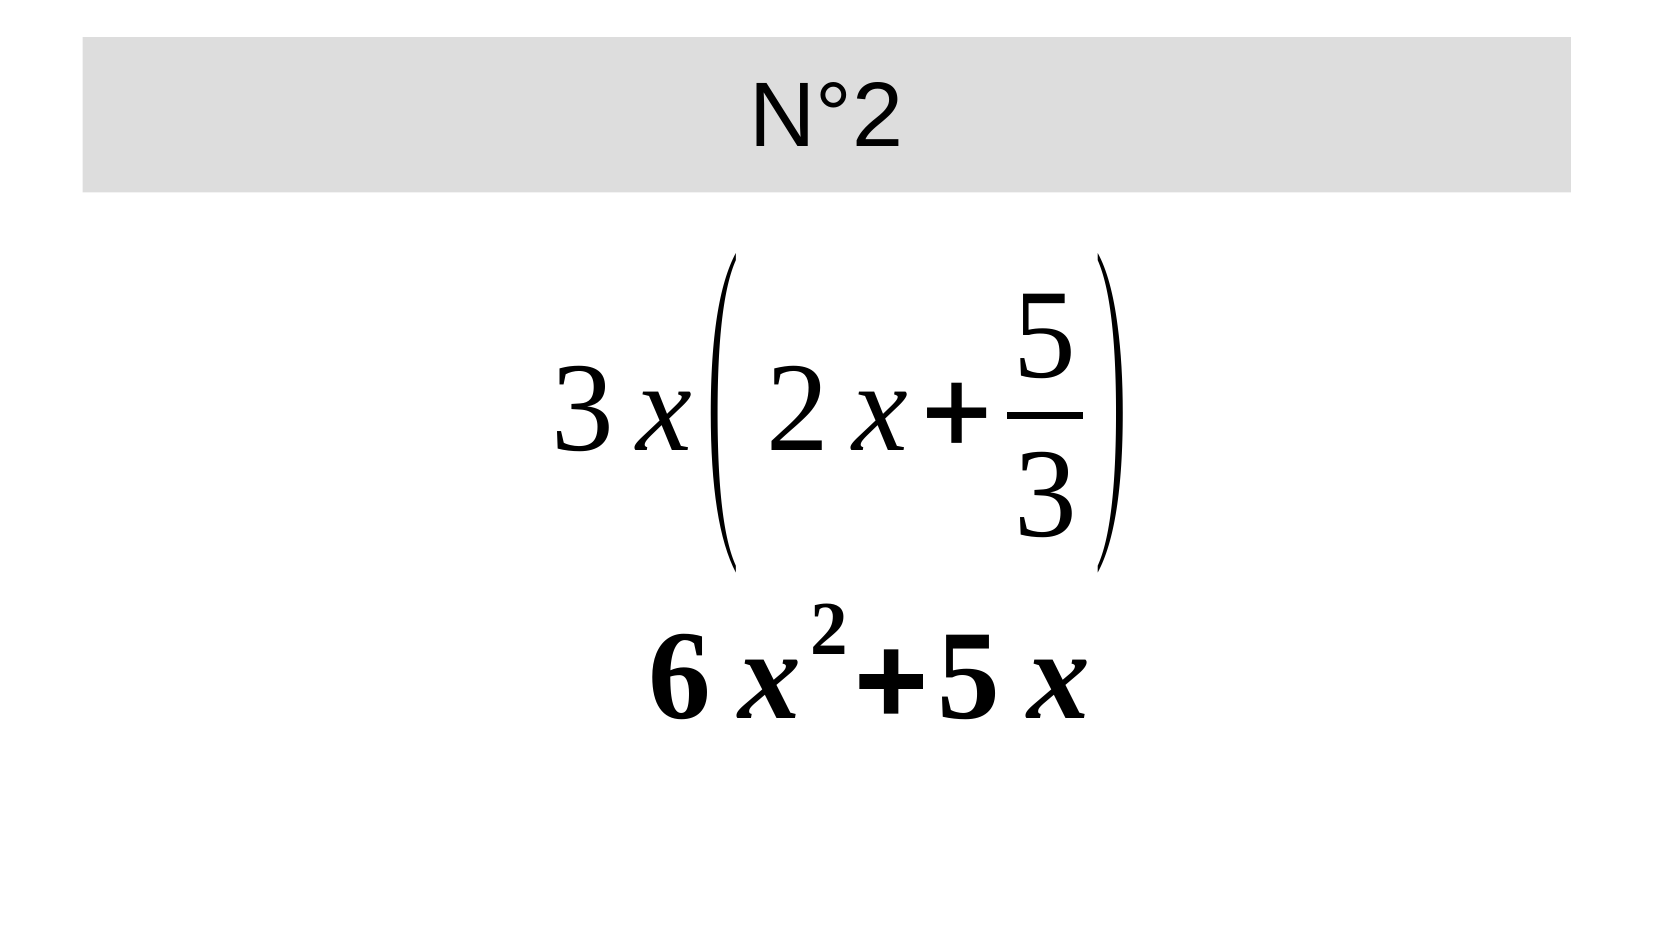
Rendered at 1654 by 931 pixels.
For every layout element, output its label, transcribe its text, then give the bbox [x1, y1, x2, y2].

chart [543, 248, 1200, 747]
title N°2 [82, 37, 1571, 193]
